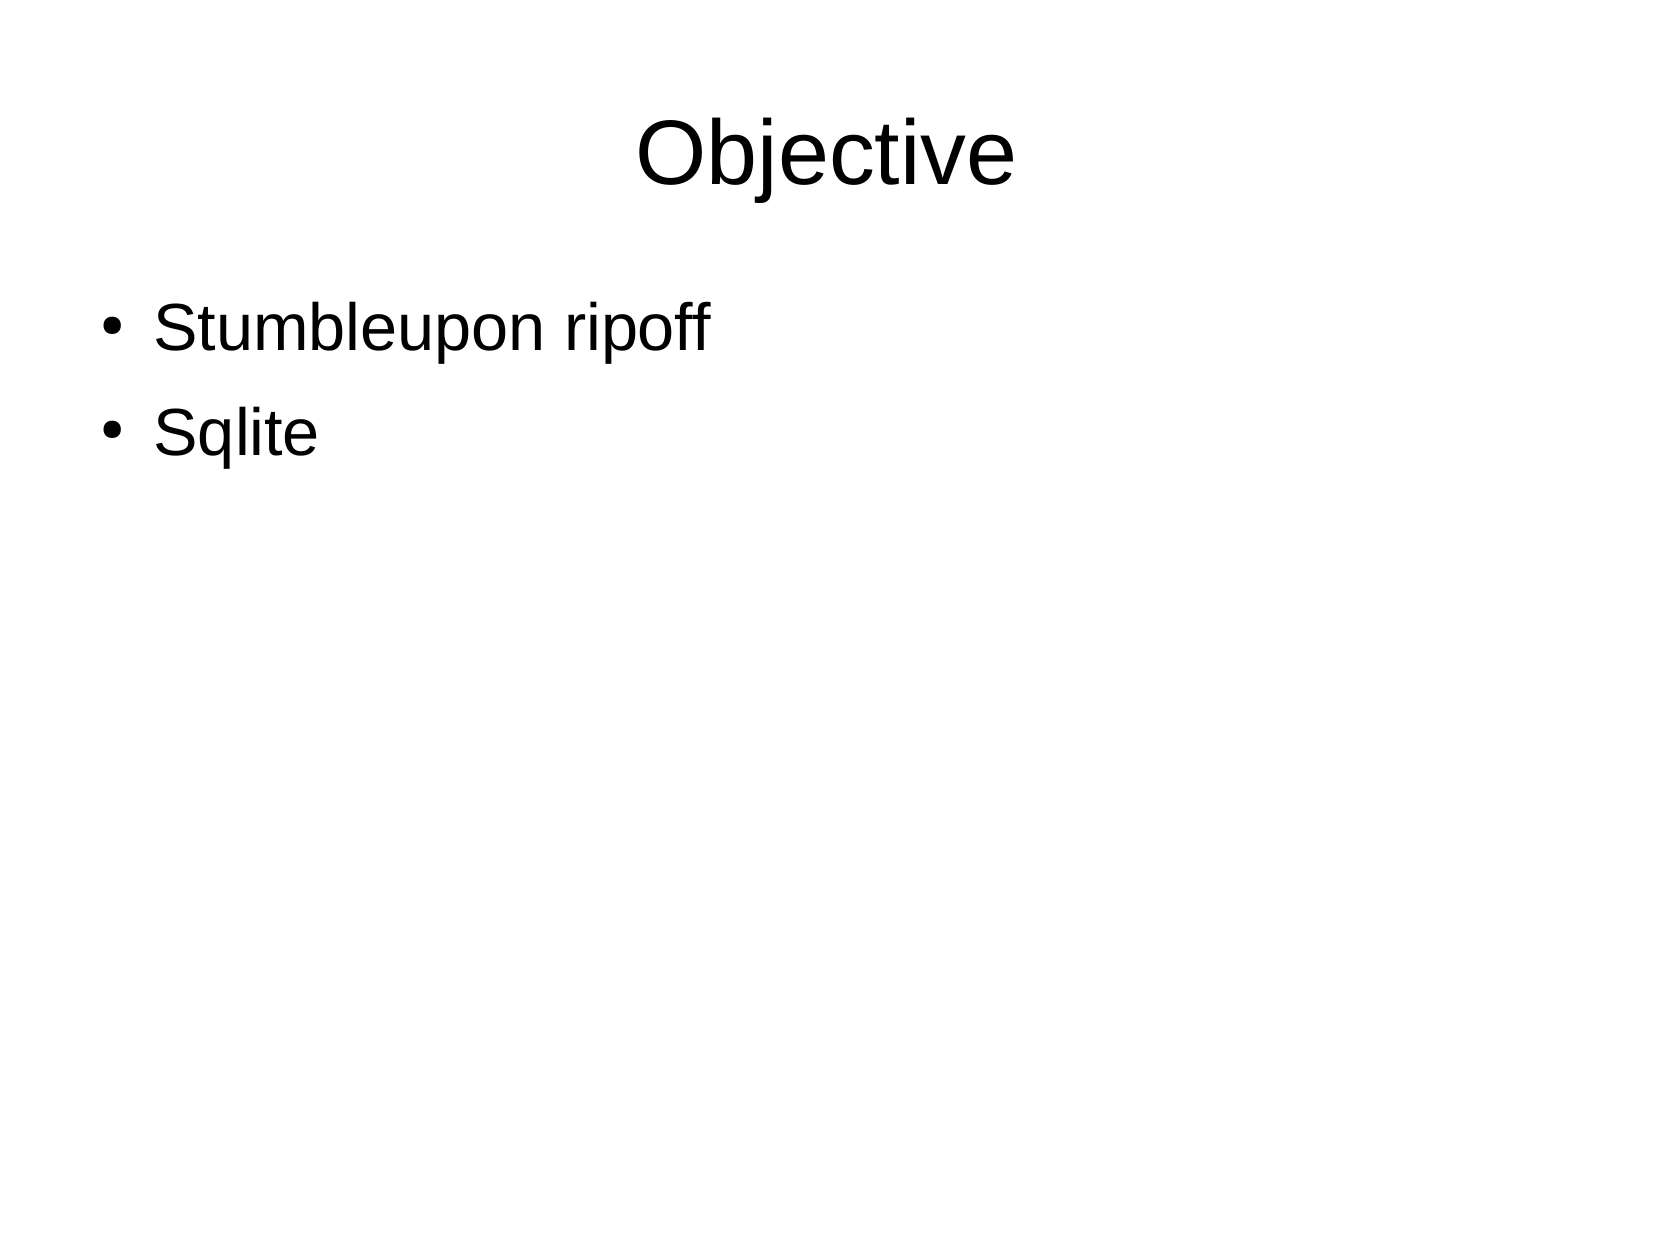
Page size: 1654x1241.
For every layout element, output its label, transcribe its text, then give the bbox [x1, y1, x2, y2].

title Objective [82, 49, 1571, 257]
list Stumbleupon ripoff Sqlite [82, 290, 1571, 1109]
